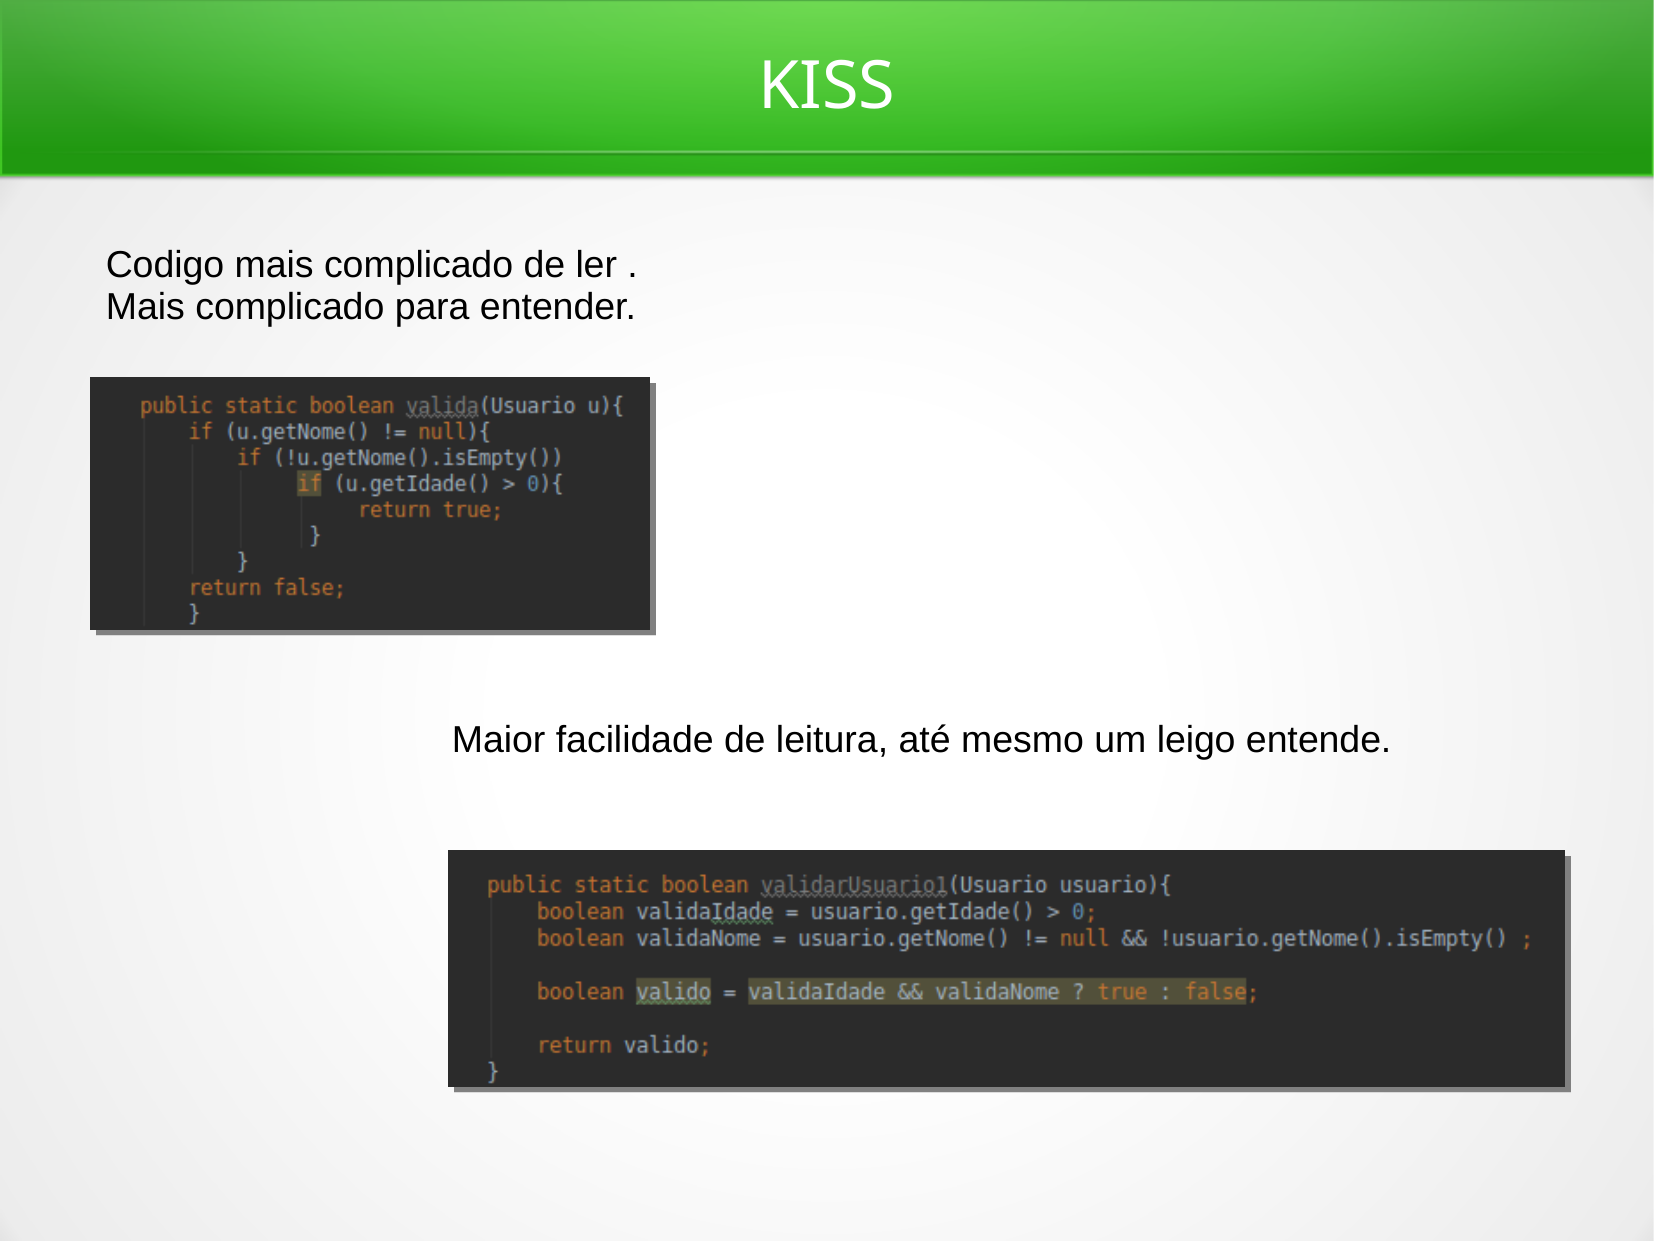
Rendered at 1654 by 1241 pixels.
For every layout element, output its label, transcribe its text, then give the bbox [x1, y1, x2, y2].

text_box Codigo mais complicado de ler . Mais complicado para entender. [91, 236, 662, 336]
title KISS [82, 11, 1571, 154]
text_box Maior facilidade de leitura, até mesmo um leigo entende. [437, 710, 1407, 768]
picture [0, 0, 1654, 1241]
